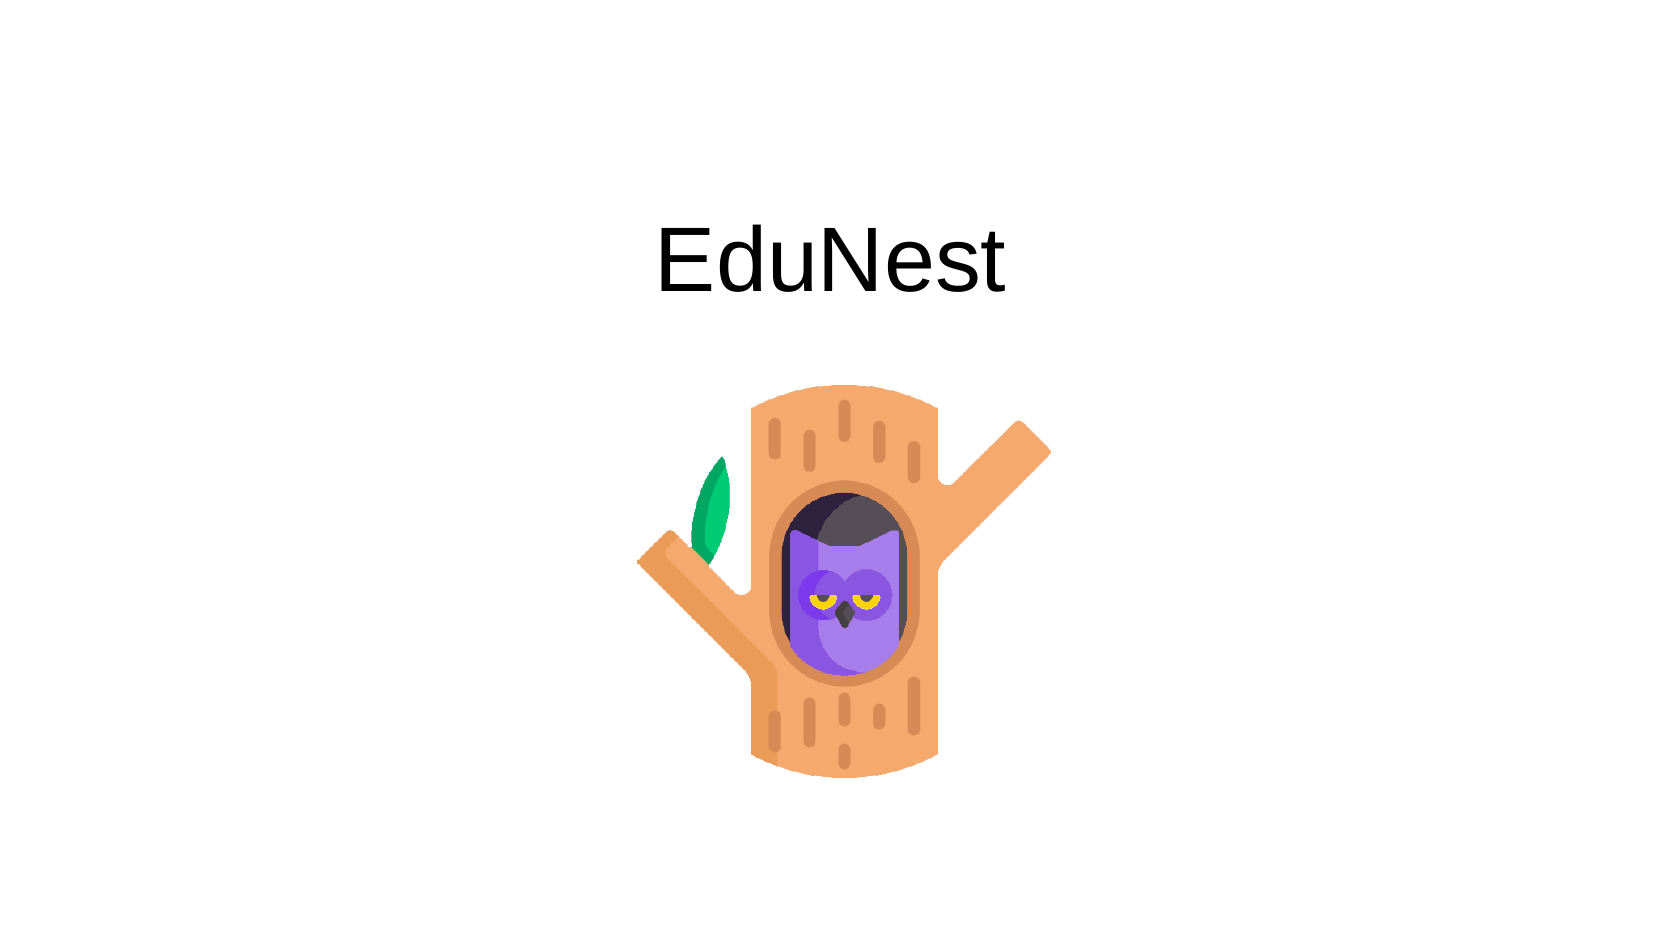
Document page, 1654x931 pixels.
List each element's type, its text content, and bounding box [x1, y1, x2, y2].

title EduNest [86, 182, 1576, 338]
picture [637, 374, 1051, 788]
